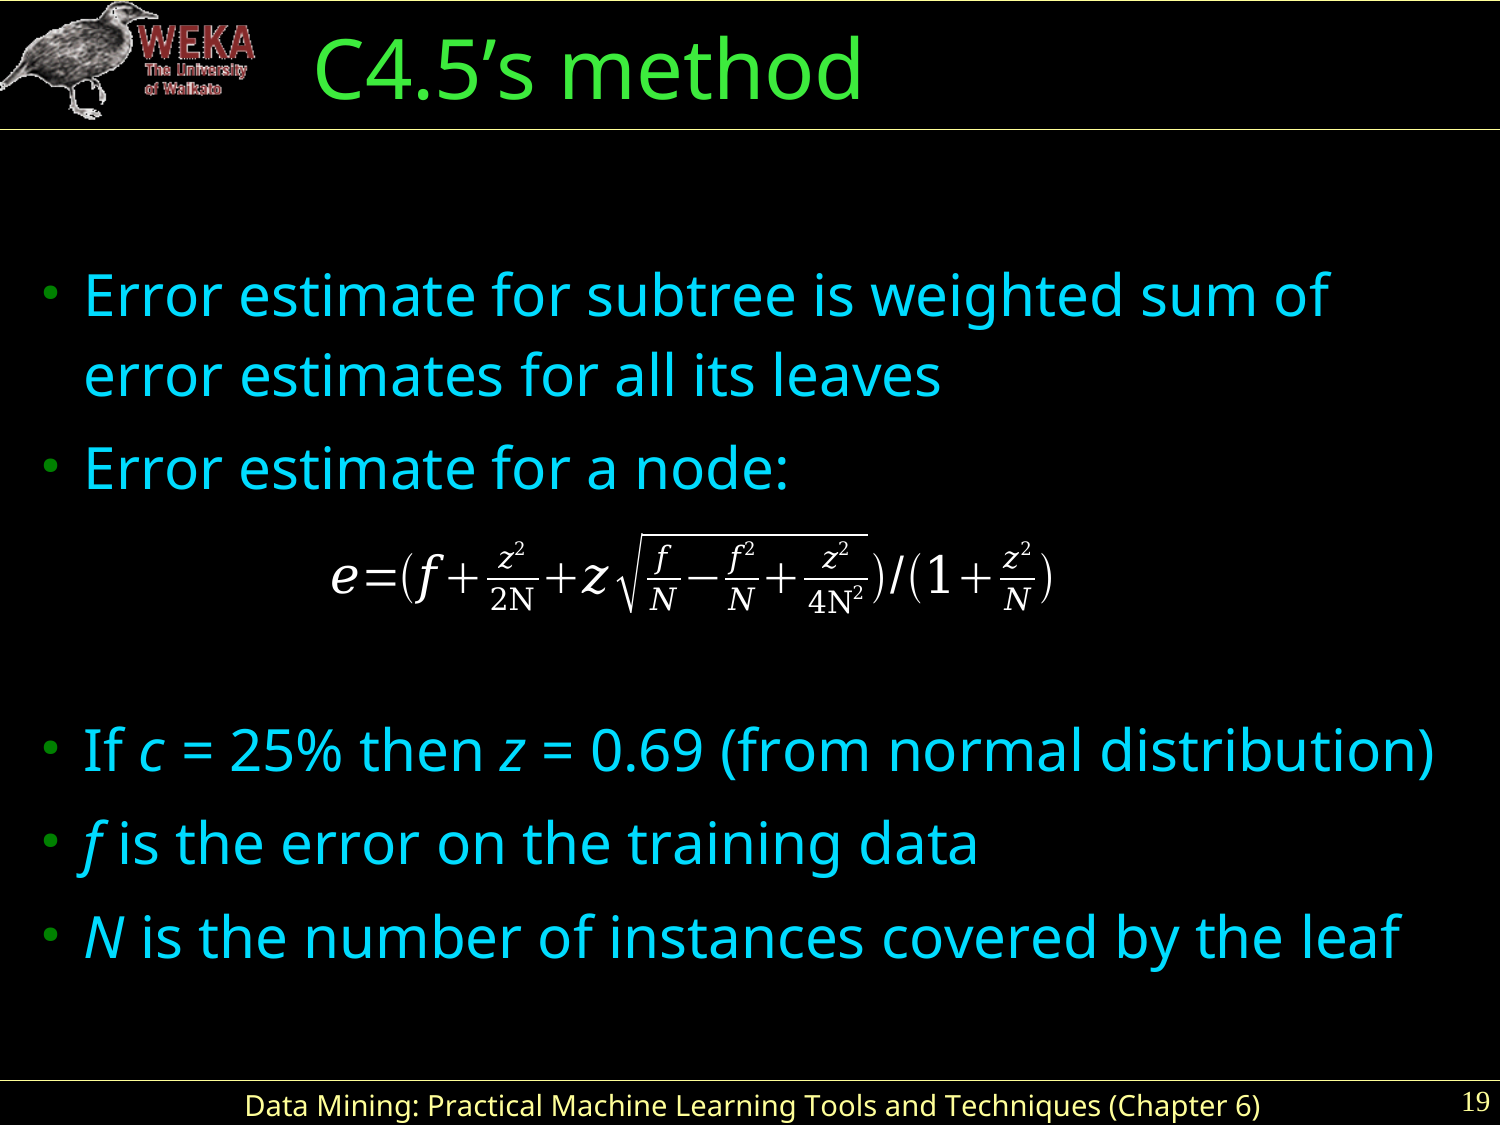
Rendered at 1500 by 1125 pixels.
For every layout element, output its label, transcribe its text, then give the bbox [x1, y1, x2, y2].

picture [0, 1, 266, 129]
list Error estimate for subtree is weighted sum of error estimates for all its leaves Error estimate for a node: If c = 25% then z = 0.69 (from normal distribution) f is the error on the training data N is the number of instances covered by the leaf [26, 247, 1474, 923]
title C4.5’s method [297, 0, 1500, 148]
chart [324, 531, 1060, 621]
